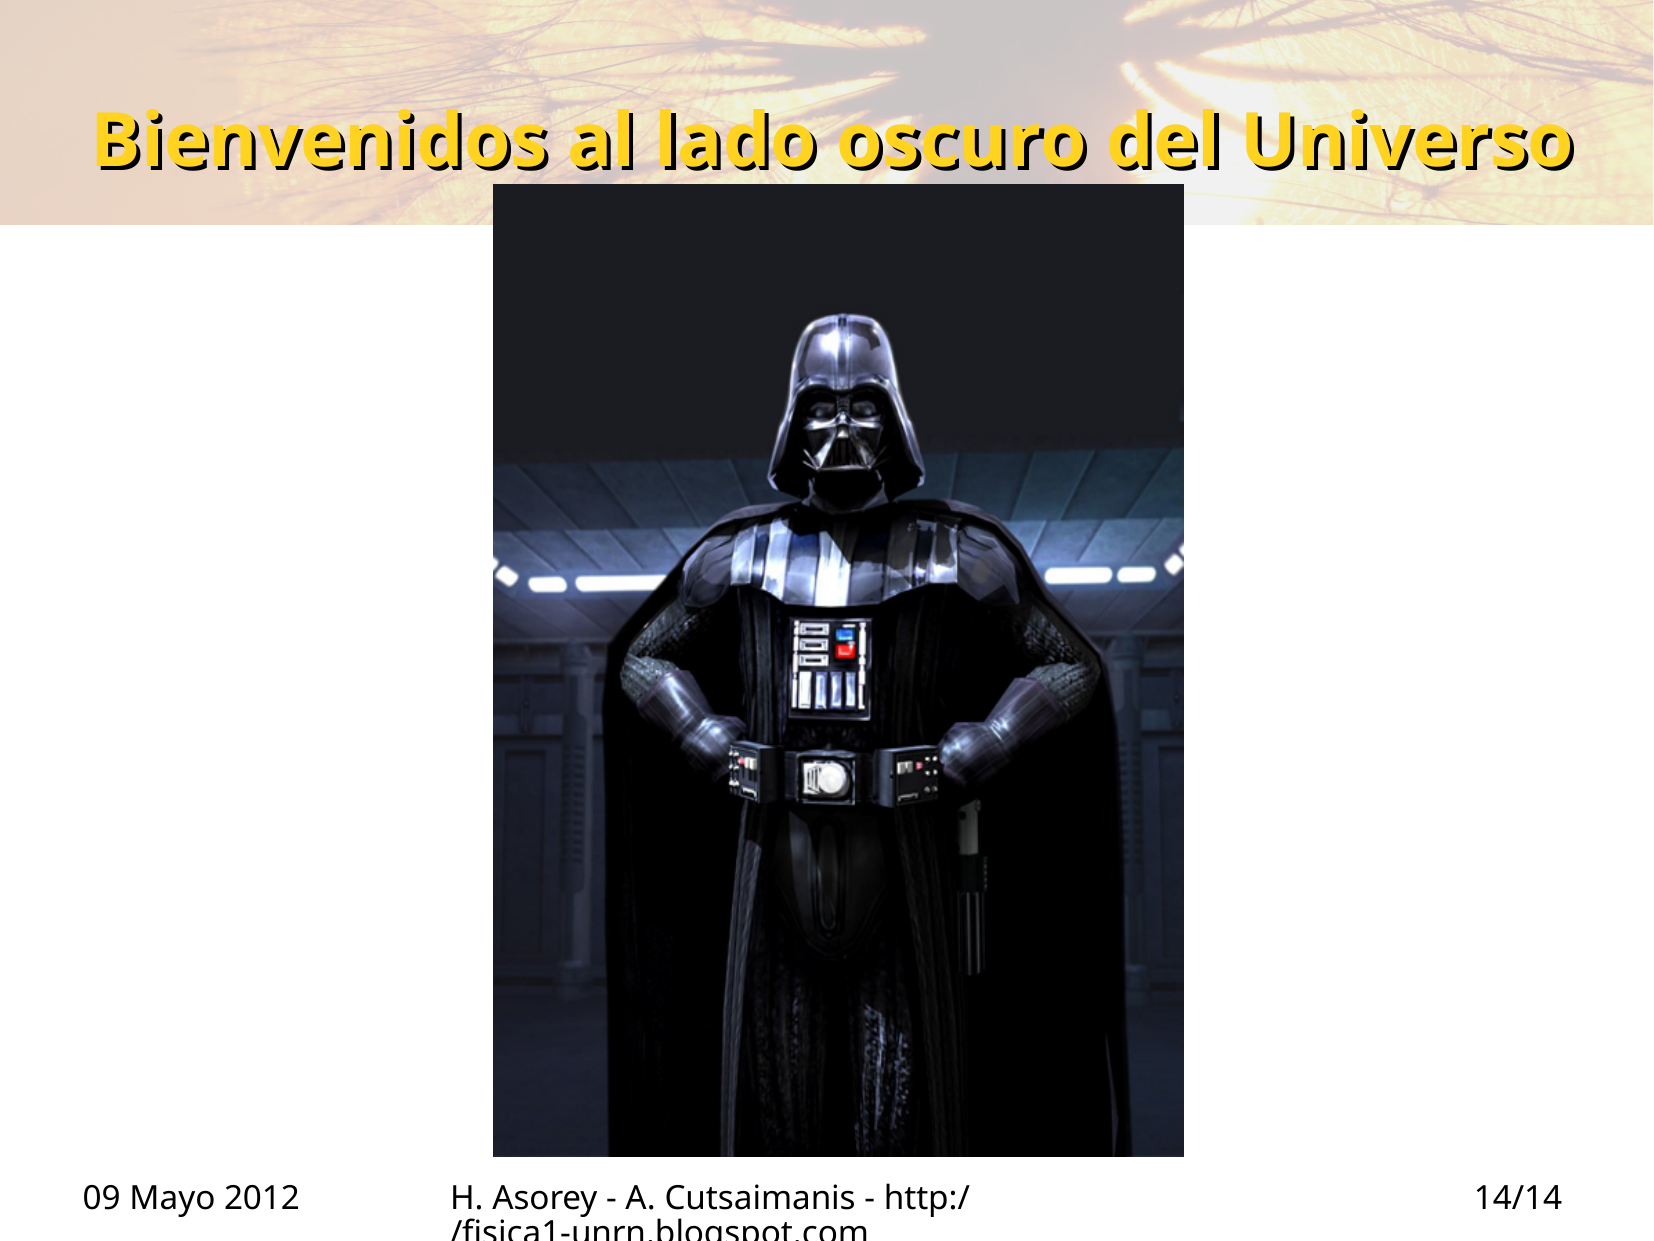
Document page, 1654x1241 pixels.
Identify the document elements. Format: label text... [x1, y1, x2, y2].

picture [493, 184, 1184, 1157]
picture [0, 0, 1654, 225]
title Bienvenidos al lado oscuro del Universo [86, 49, 1576, 226]
